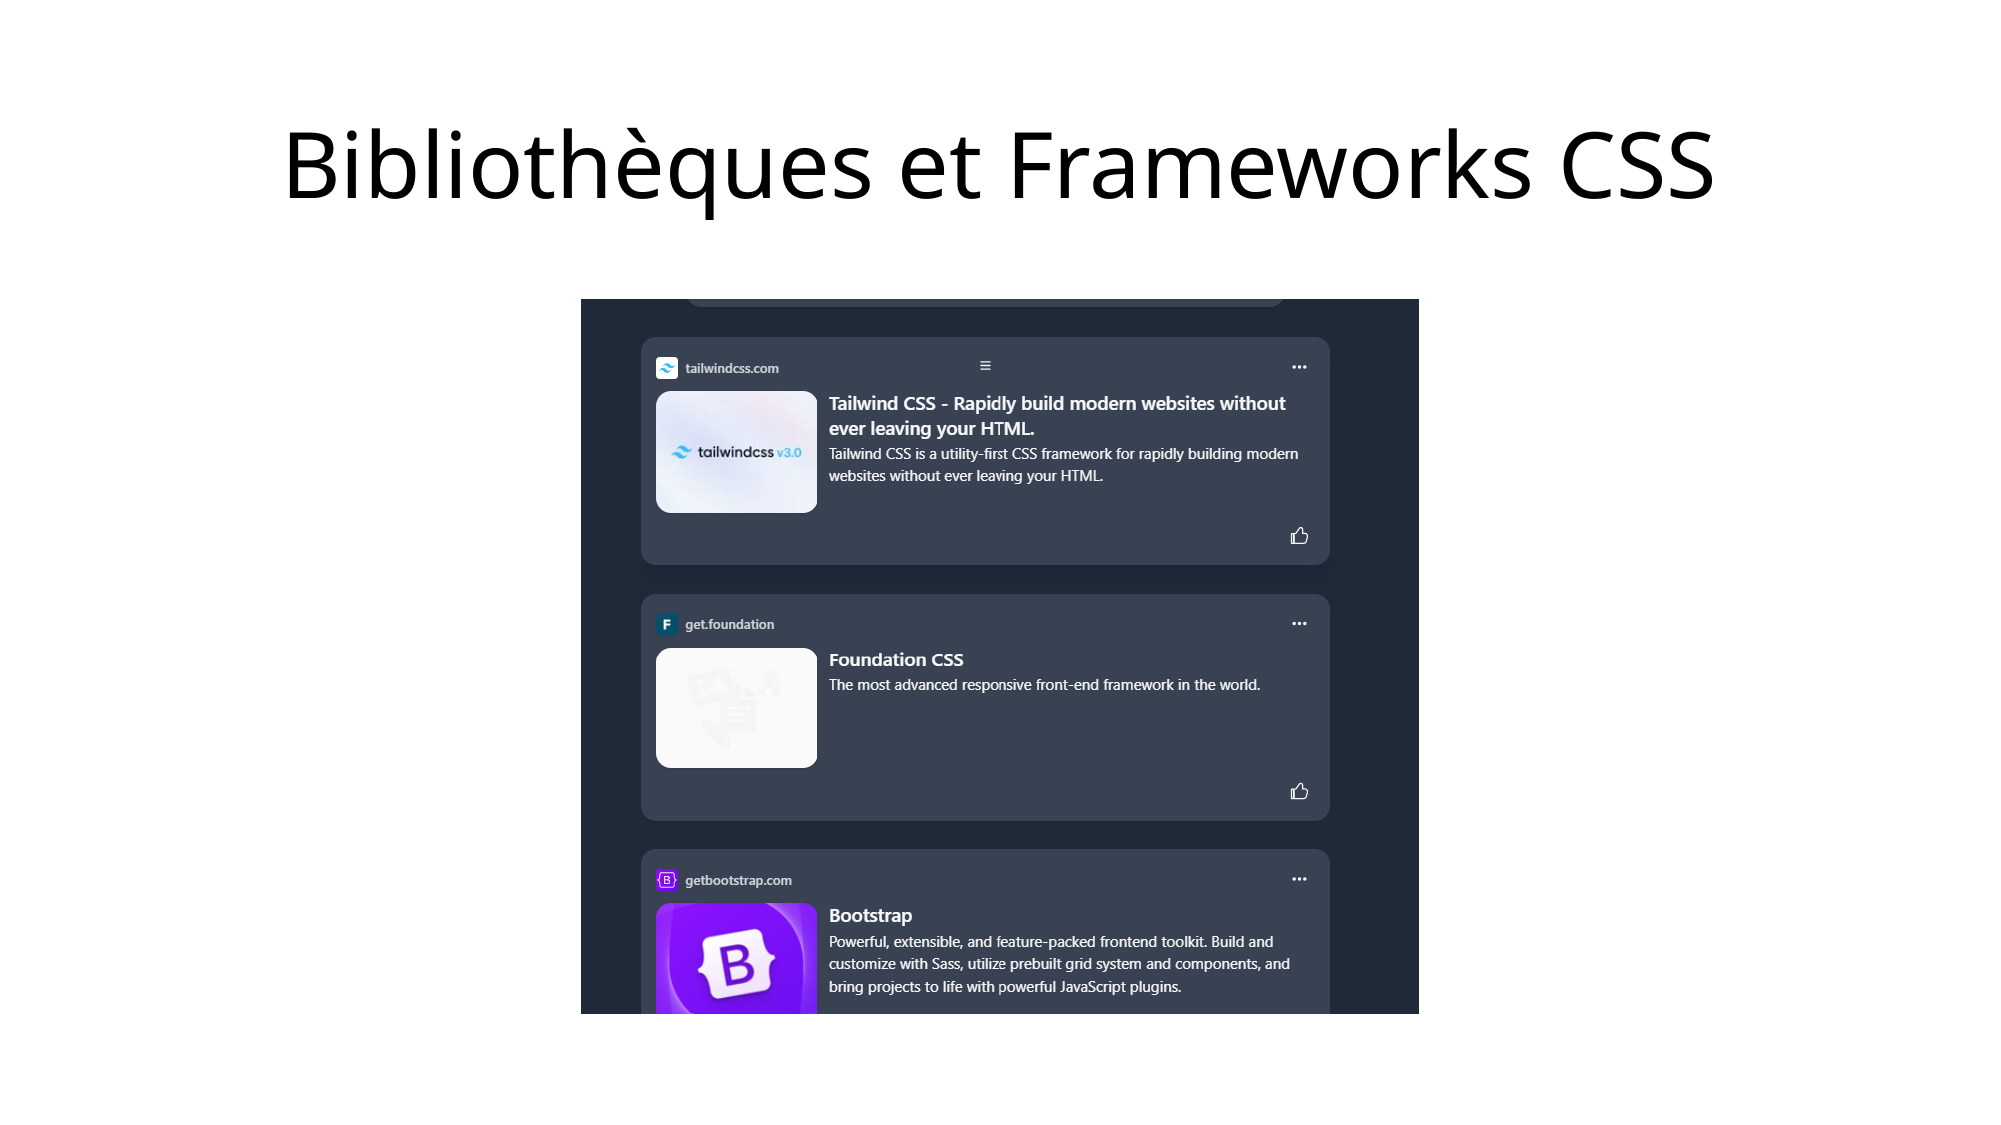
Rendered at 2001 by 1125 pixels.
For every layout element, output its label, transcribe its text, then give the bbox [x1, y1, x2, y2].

picture [581, 299, 1419, 1014]
title Bibliothèques et Frameworks CSS [137, 59, 1863, 278]
